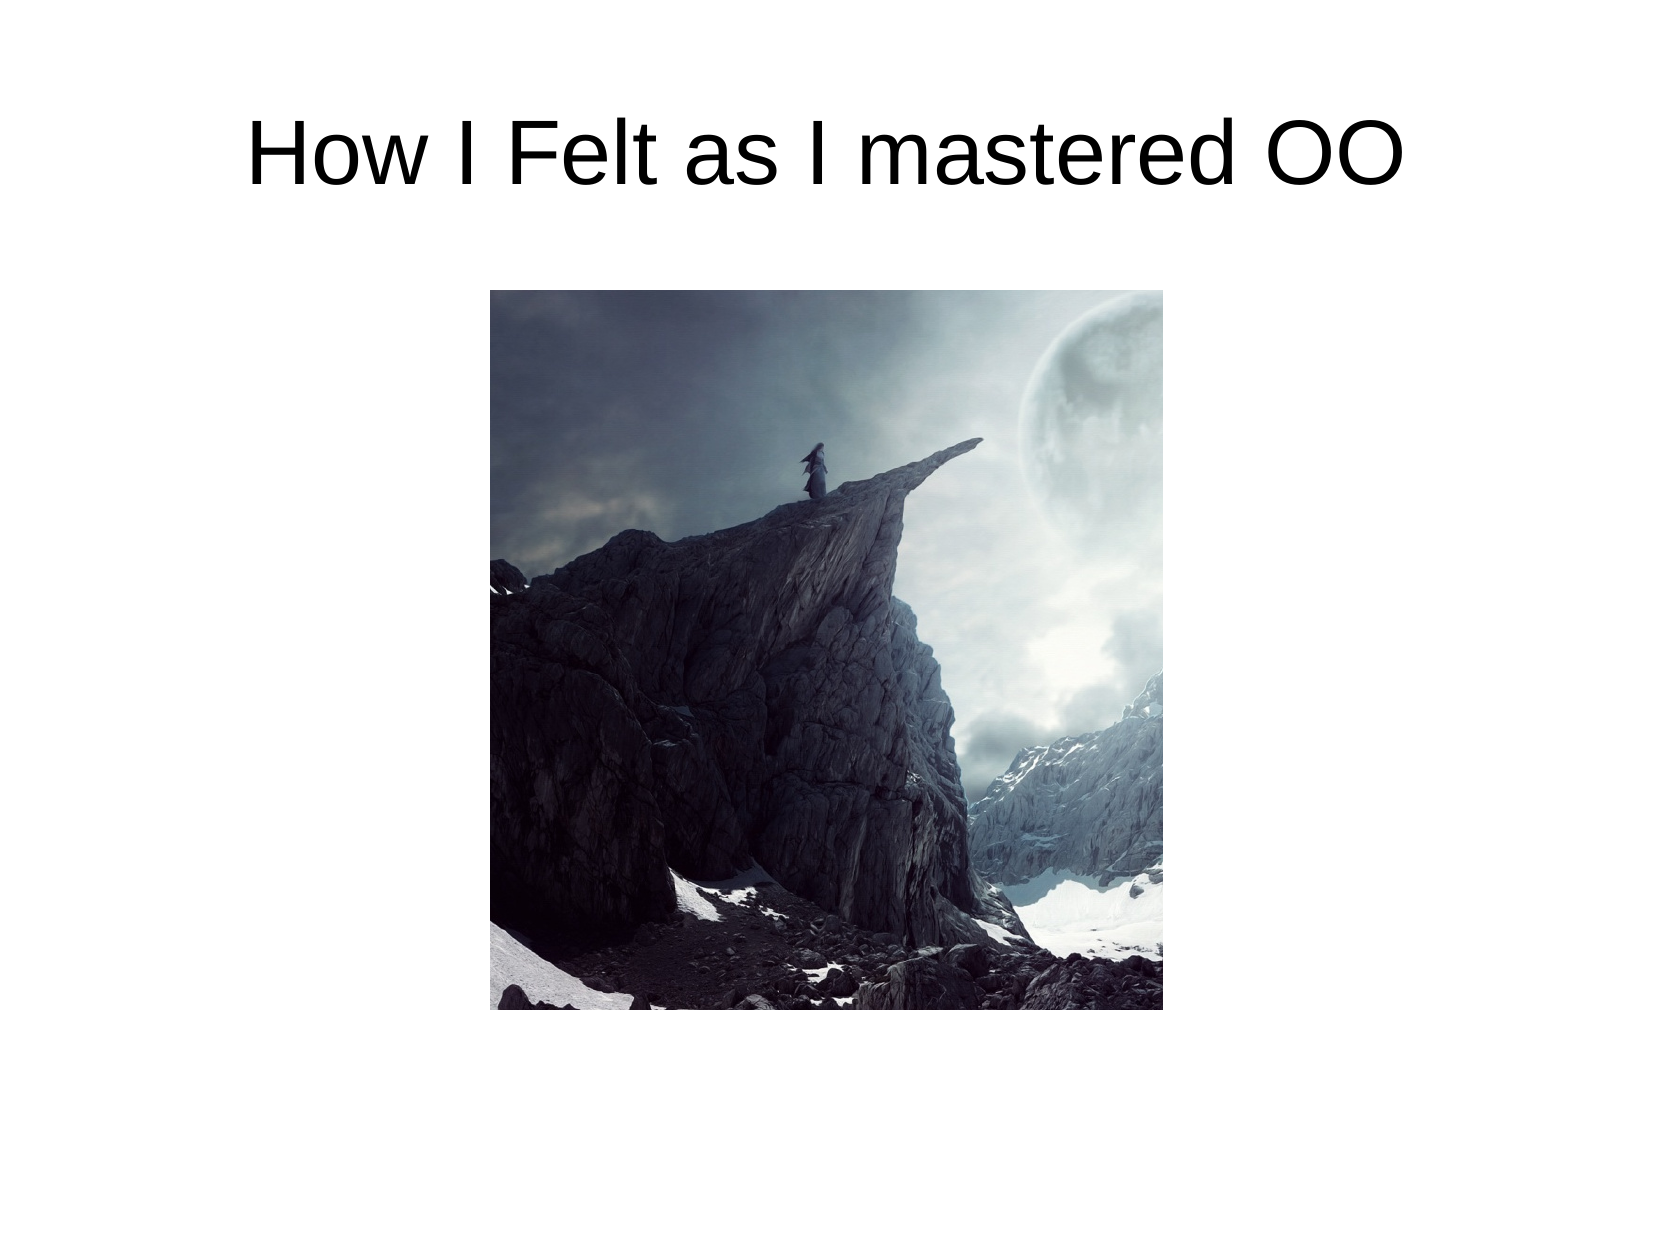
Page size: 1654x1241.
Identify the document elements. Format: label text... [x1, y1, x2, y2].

picture [490, 290, 1163, 1010]
title How I Felt as I mastered OO [82, 49, 1571, 257]
